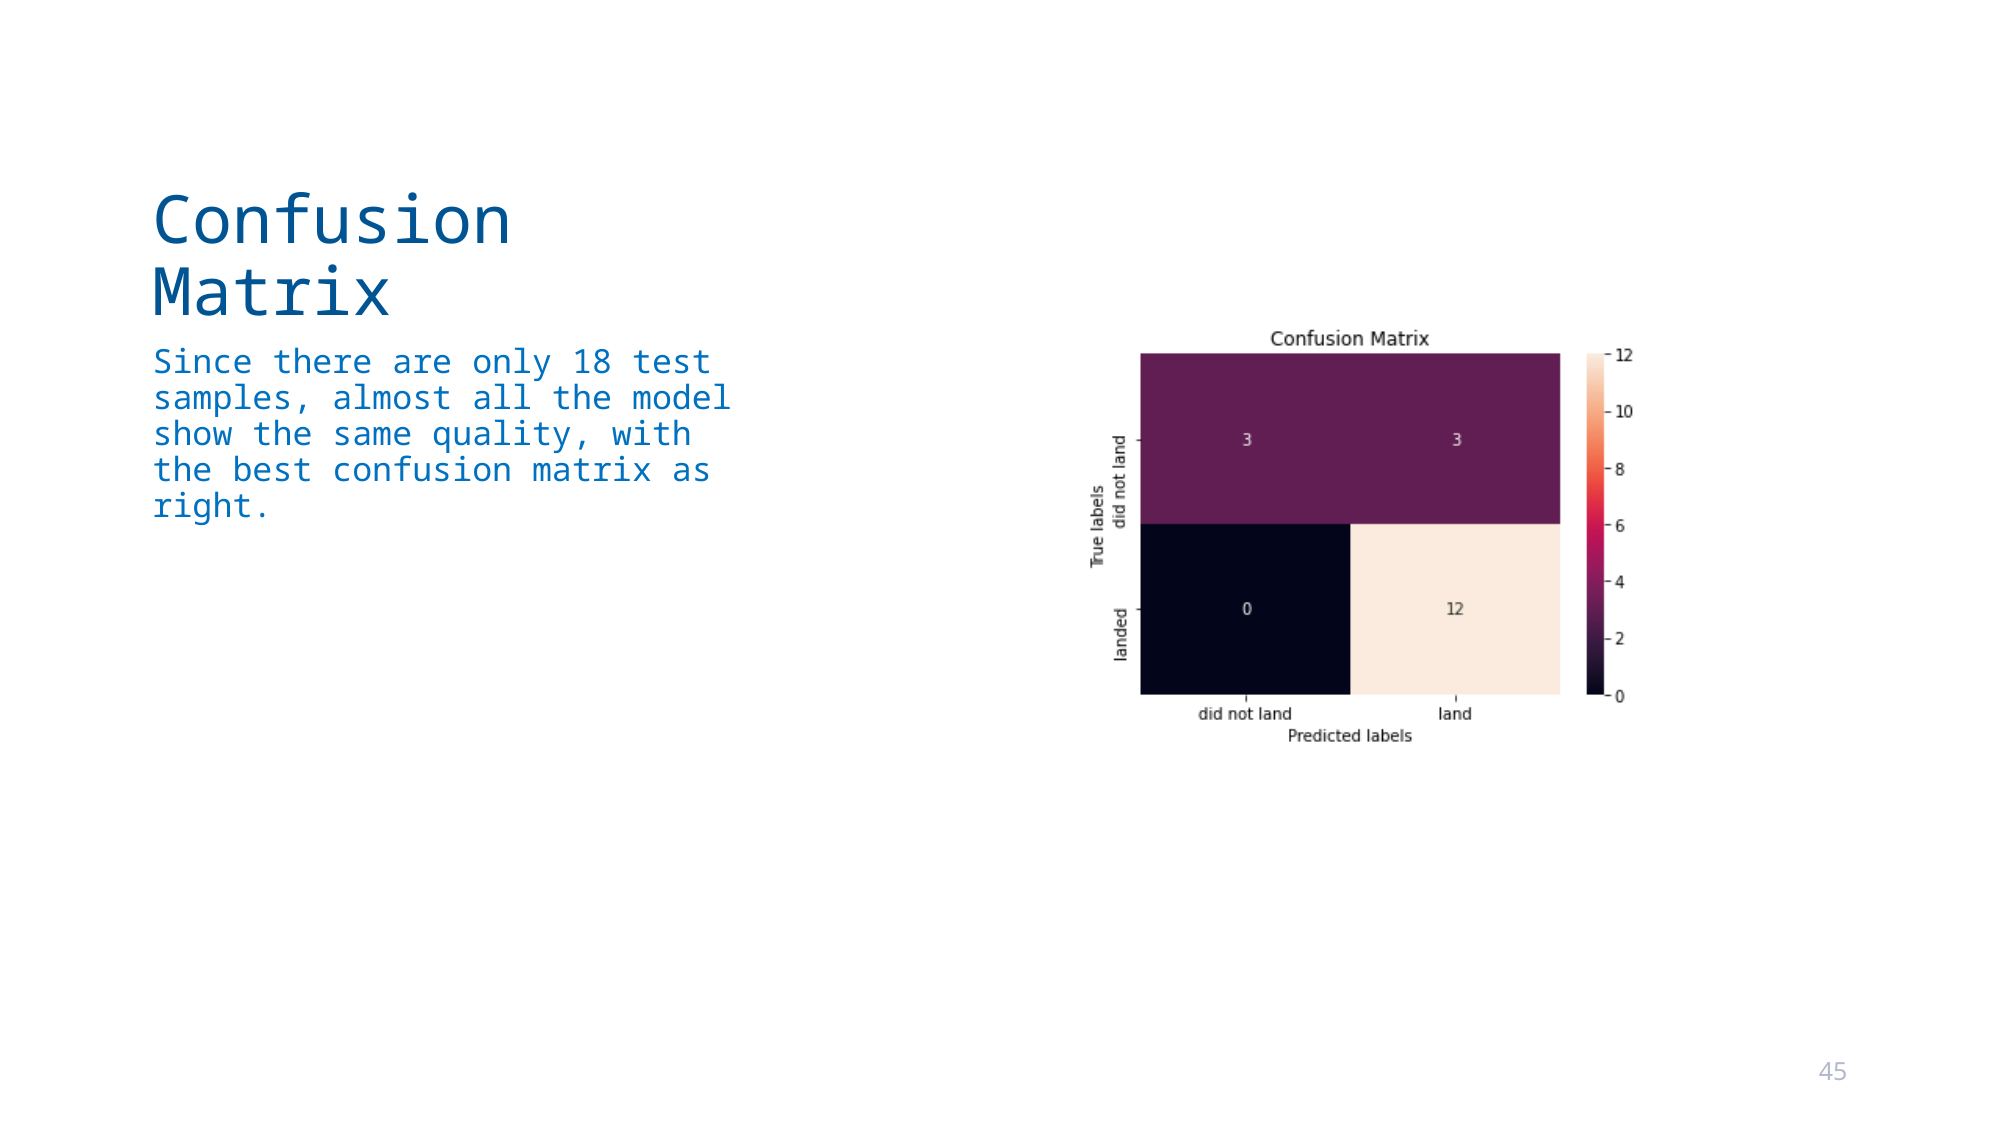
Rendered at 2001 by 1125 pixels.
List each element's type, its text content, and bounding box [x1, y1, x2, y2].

title Confusion Matrix [137, 75, 783, 337]
list Since there are only 18 test samples, almost all the model show the same quality, with the best confusion matrix as right. [137, 337, 783, 963]
picture [1086, 327, 1645, 756]
slide_number 41 [1412, 1042, 1863, 1103]
